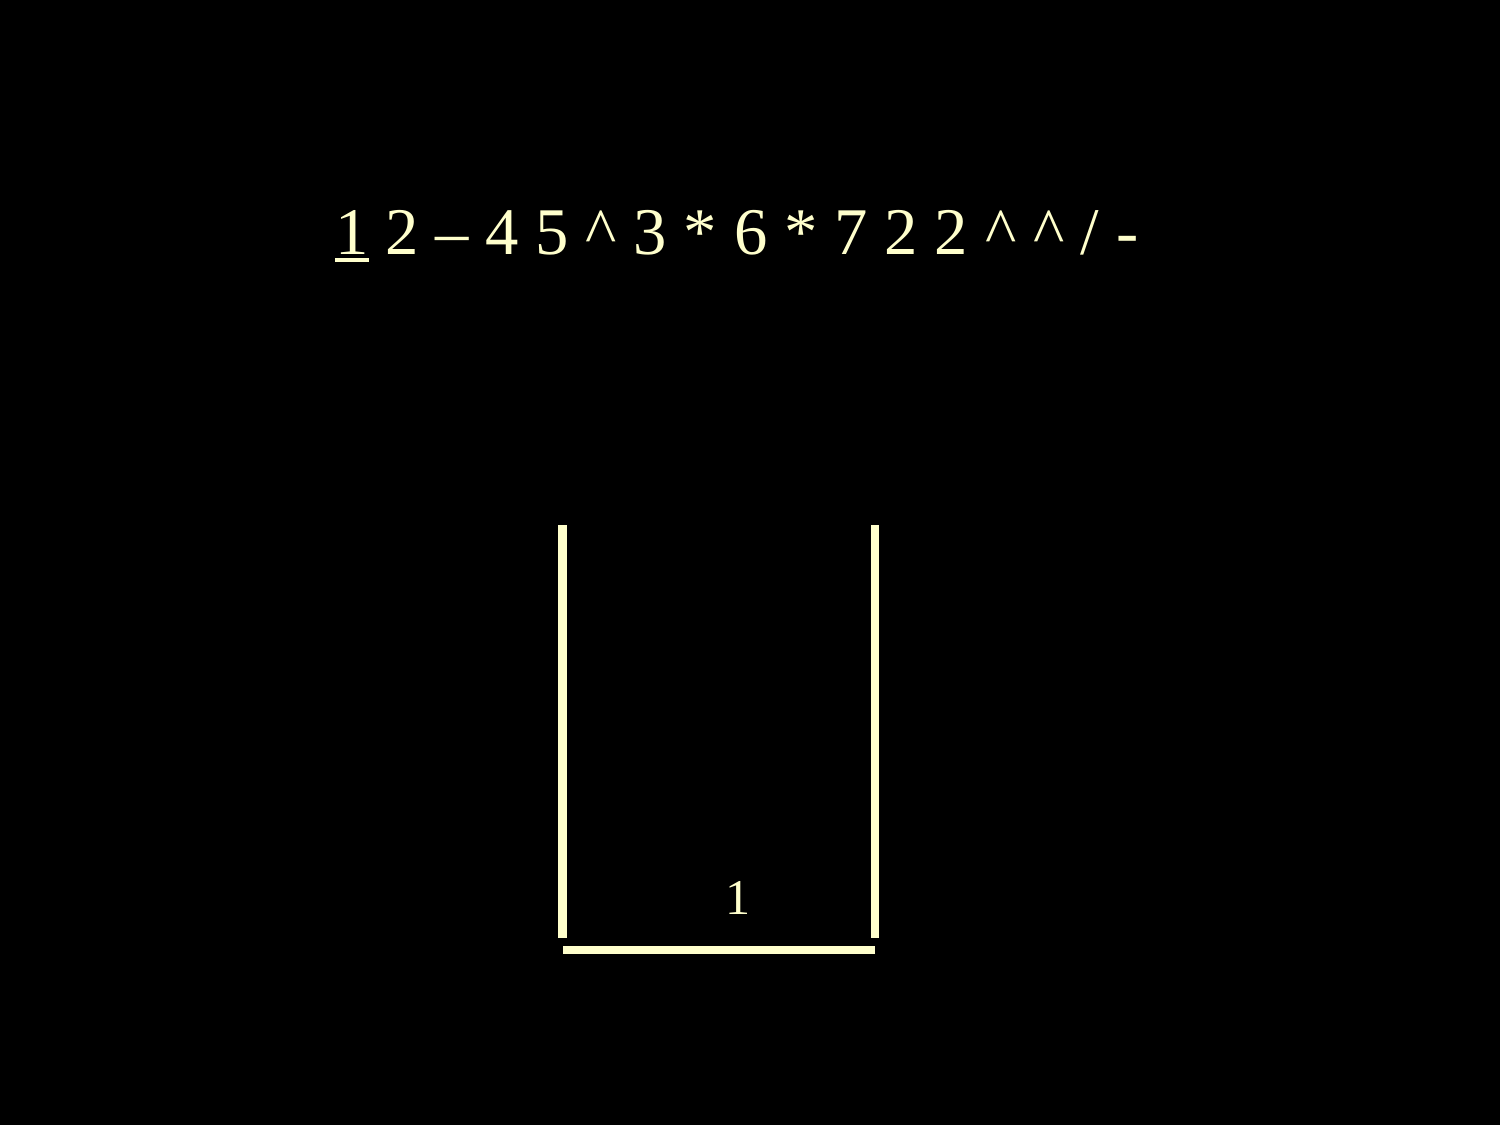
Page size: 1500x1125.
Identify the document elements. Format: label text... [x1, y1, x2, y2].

text_box 1 2 – 4 5 ^ 3 * 6 * 7 2 2 ^ ^ / - [320, 187, 1155, 277]
text_box 1 [710, 862, 765, 934]
